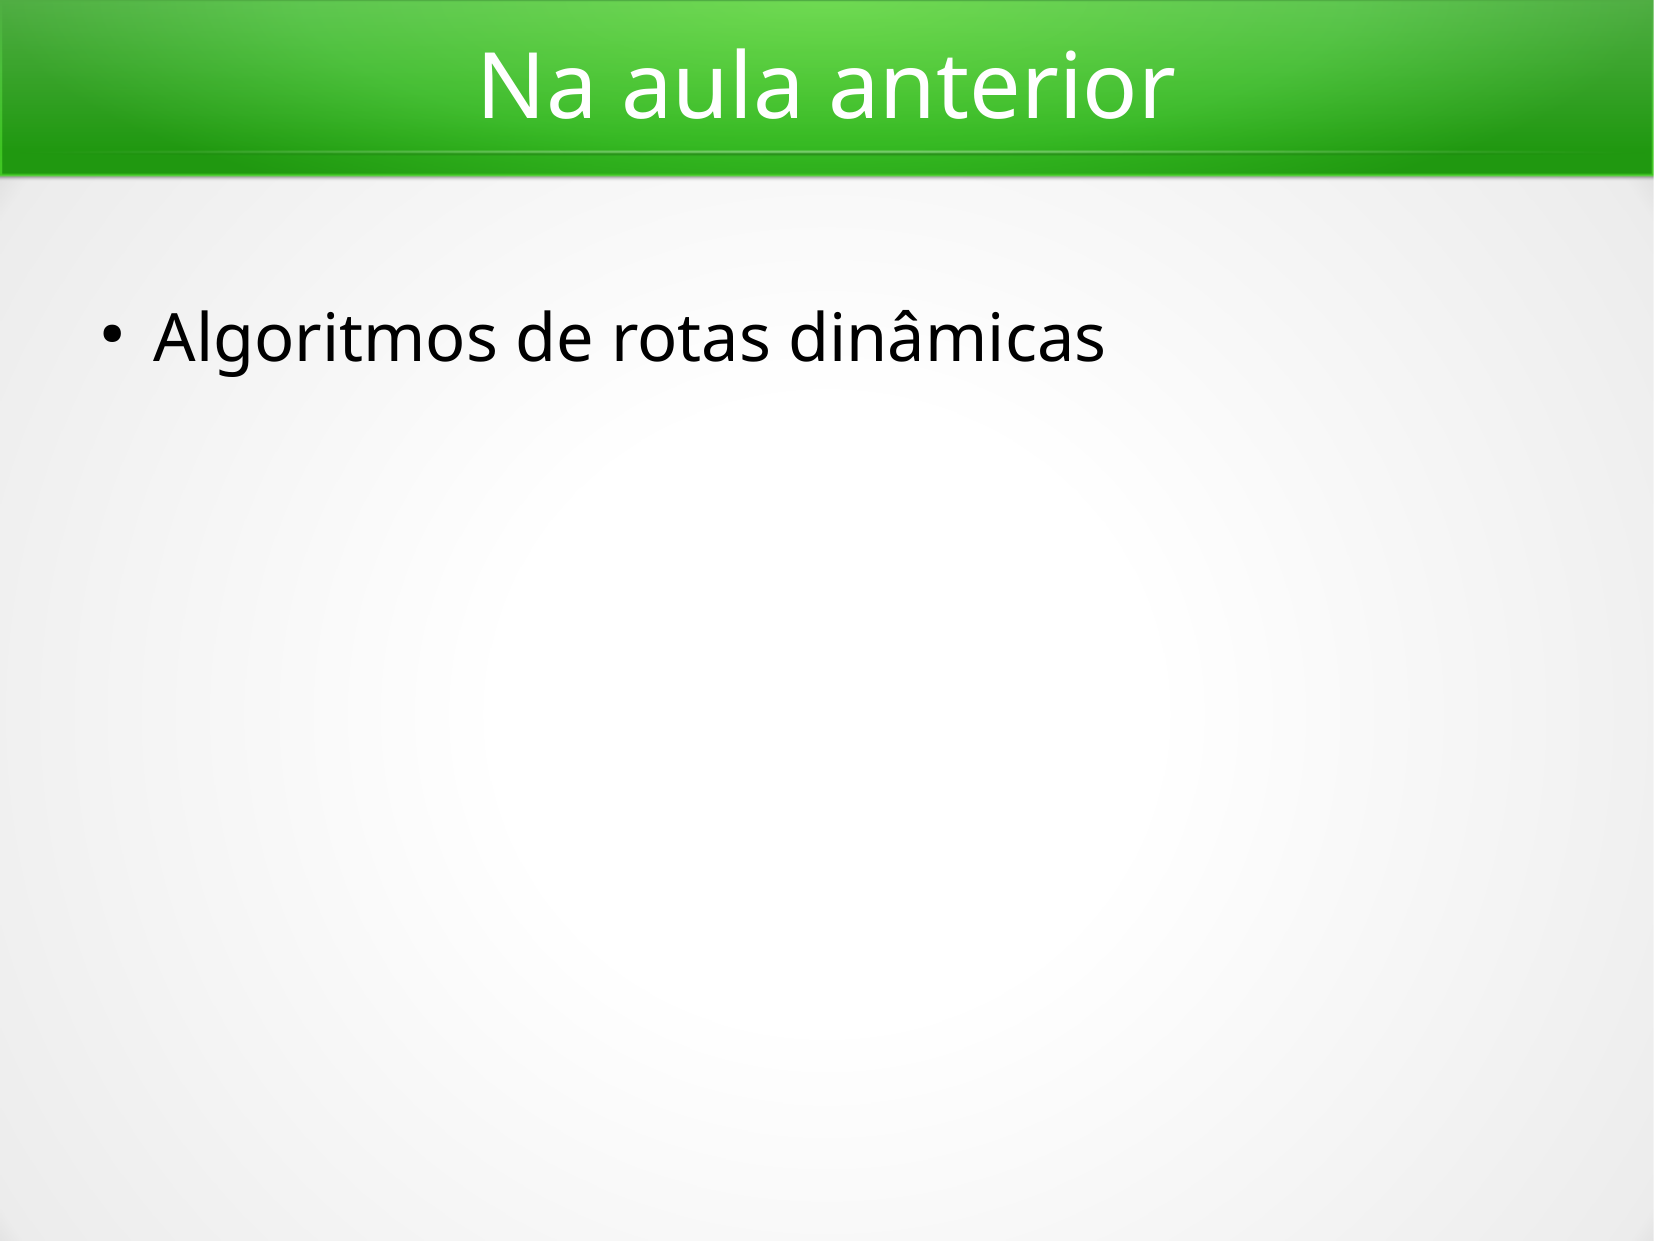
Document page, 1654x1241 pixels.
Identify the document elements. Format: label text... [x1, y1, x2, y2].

list Algoritmos de rotas dinâmicas [82, 290, 1571, 1010]
picture [0, 0, 1654, 1241]
title Na aula anterior [82, 11, 1571, 154]
